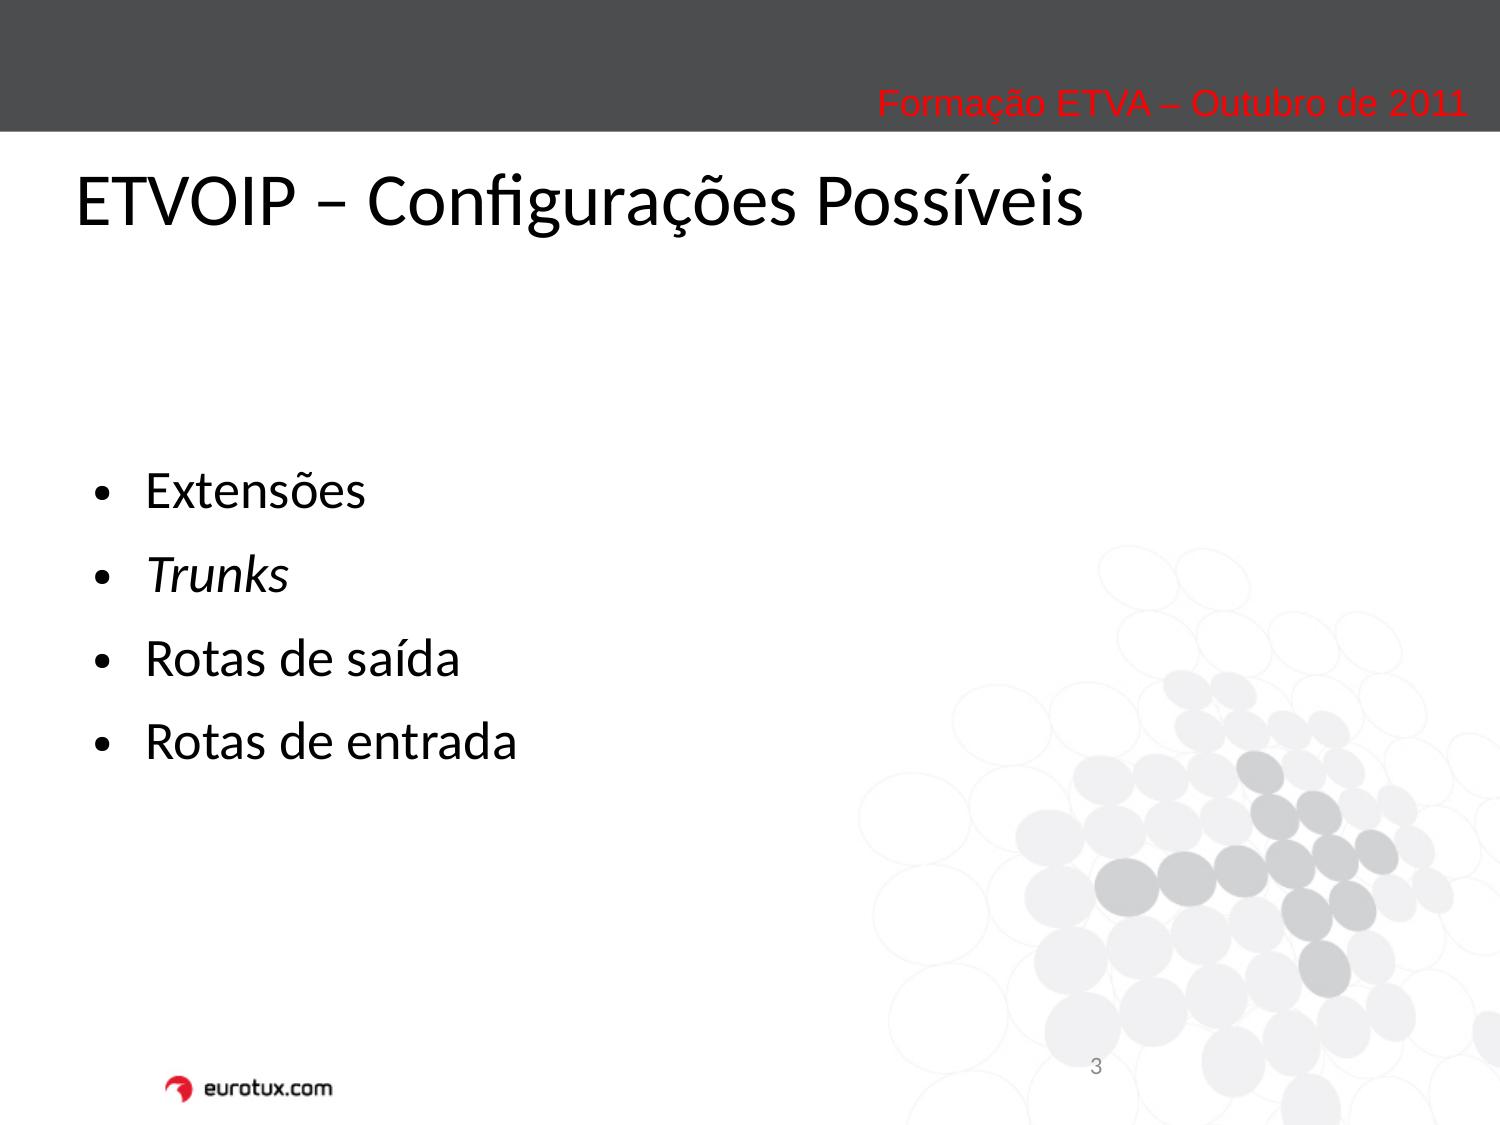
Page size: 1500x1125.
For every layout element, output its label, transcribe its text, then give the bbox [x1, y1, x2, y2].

picture [0, 0, 1500, 1125]
list Extensões Trunks Rotas de saída Rotas de entrada [75, 299, 1425, 1043]
title ETVOIP – Configurações Possíveis [75, 112, 1425, 299]
